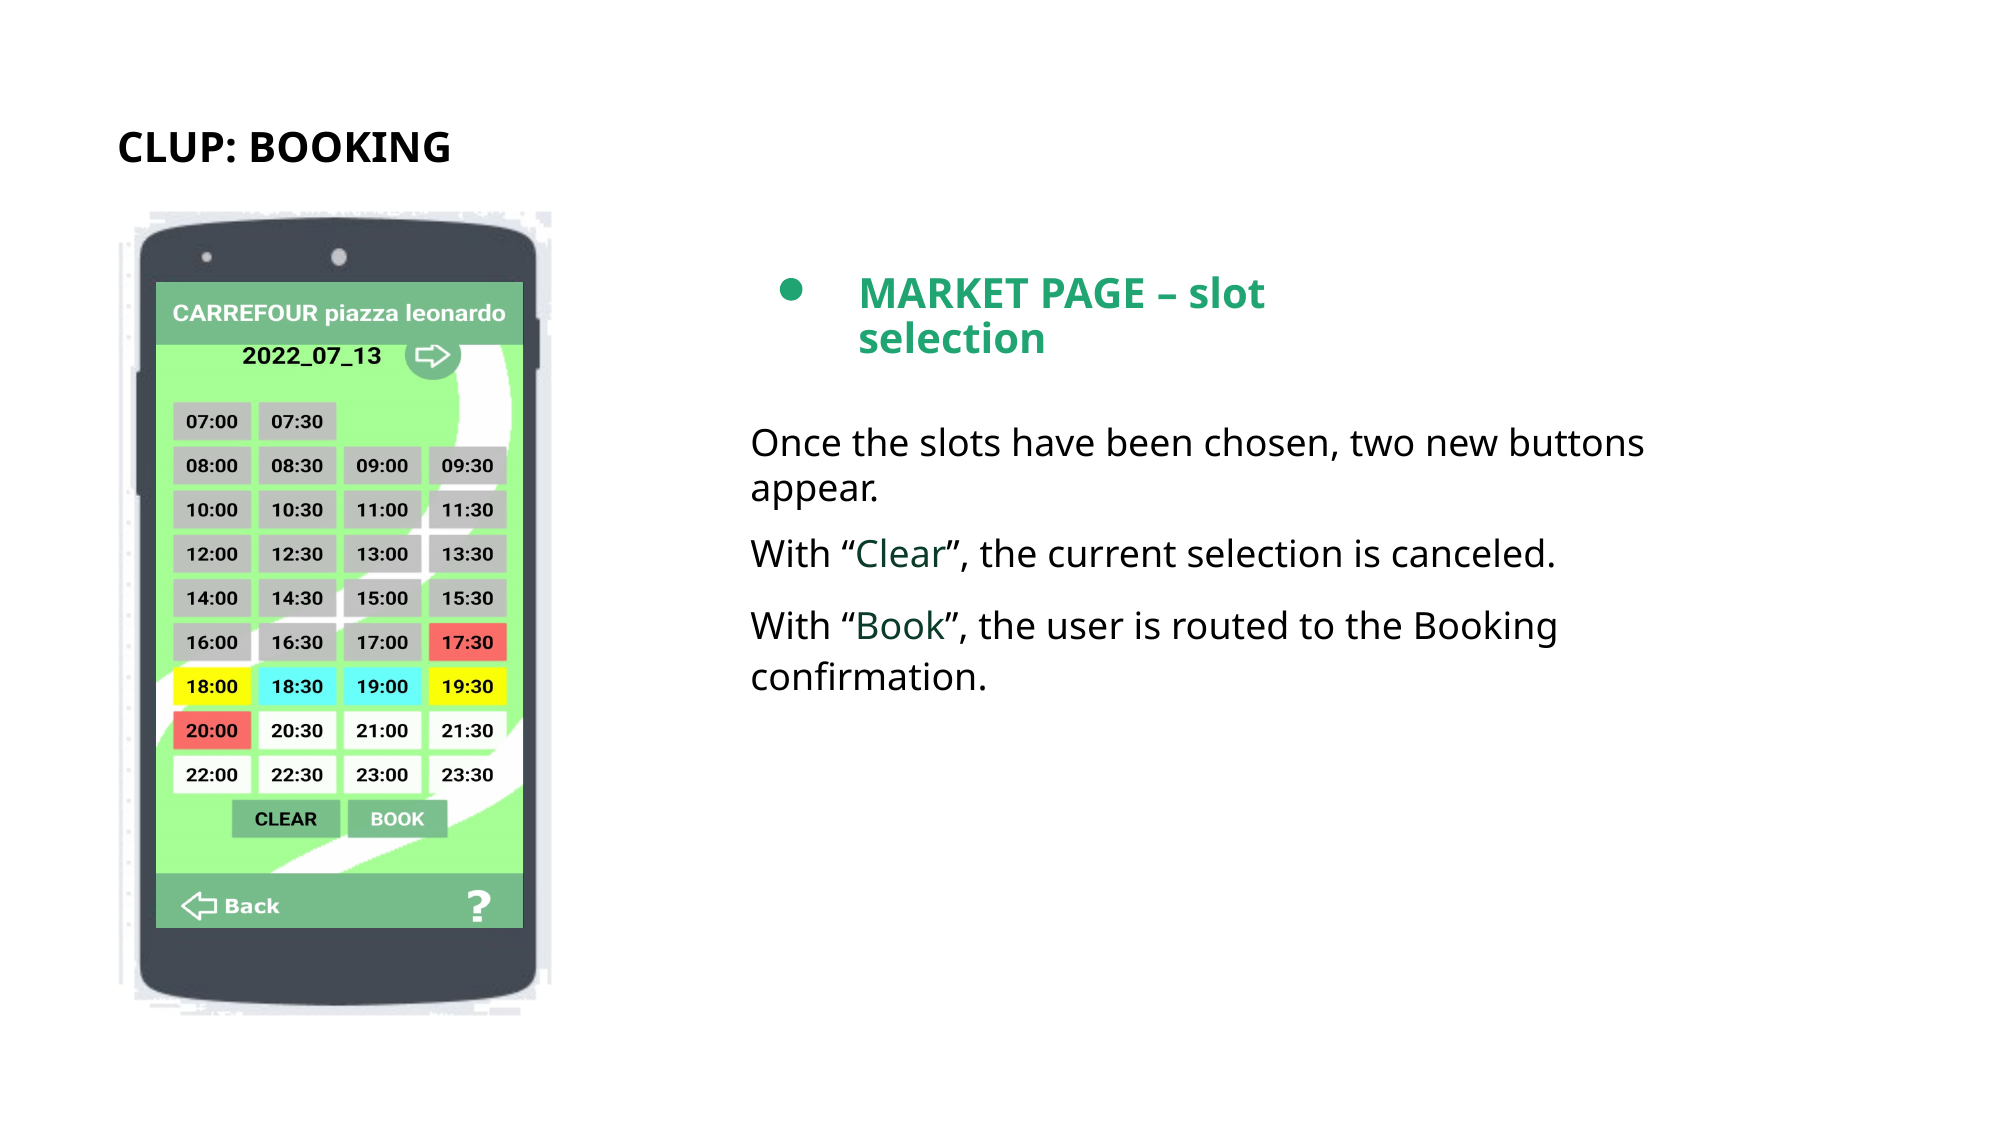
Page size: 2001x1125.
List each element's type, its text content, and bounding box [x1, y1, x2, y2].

text_box MARKET PAGE – slot selection [843, 264, 1442, 315]
text_box Once the slots have been chosen, two new buttons appear. With “Clear”, the current selection is canceled. With “Book”, the user is routed to the Booking confirmation. [735, 411, 1704, 818]
picture [83, 181, 593, 1047]
text_box [779, 278, 803, 301]
title CLUP: BOOKING [102, 118, 1056, 230]
